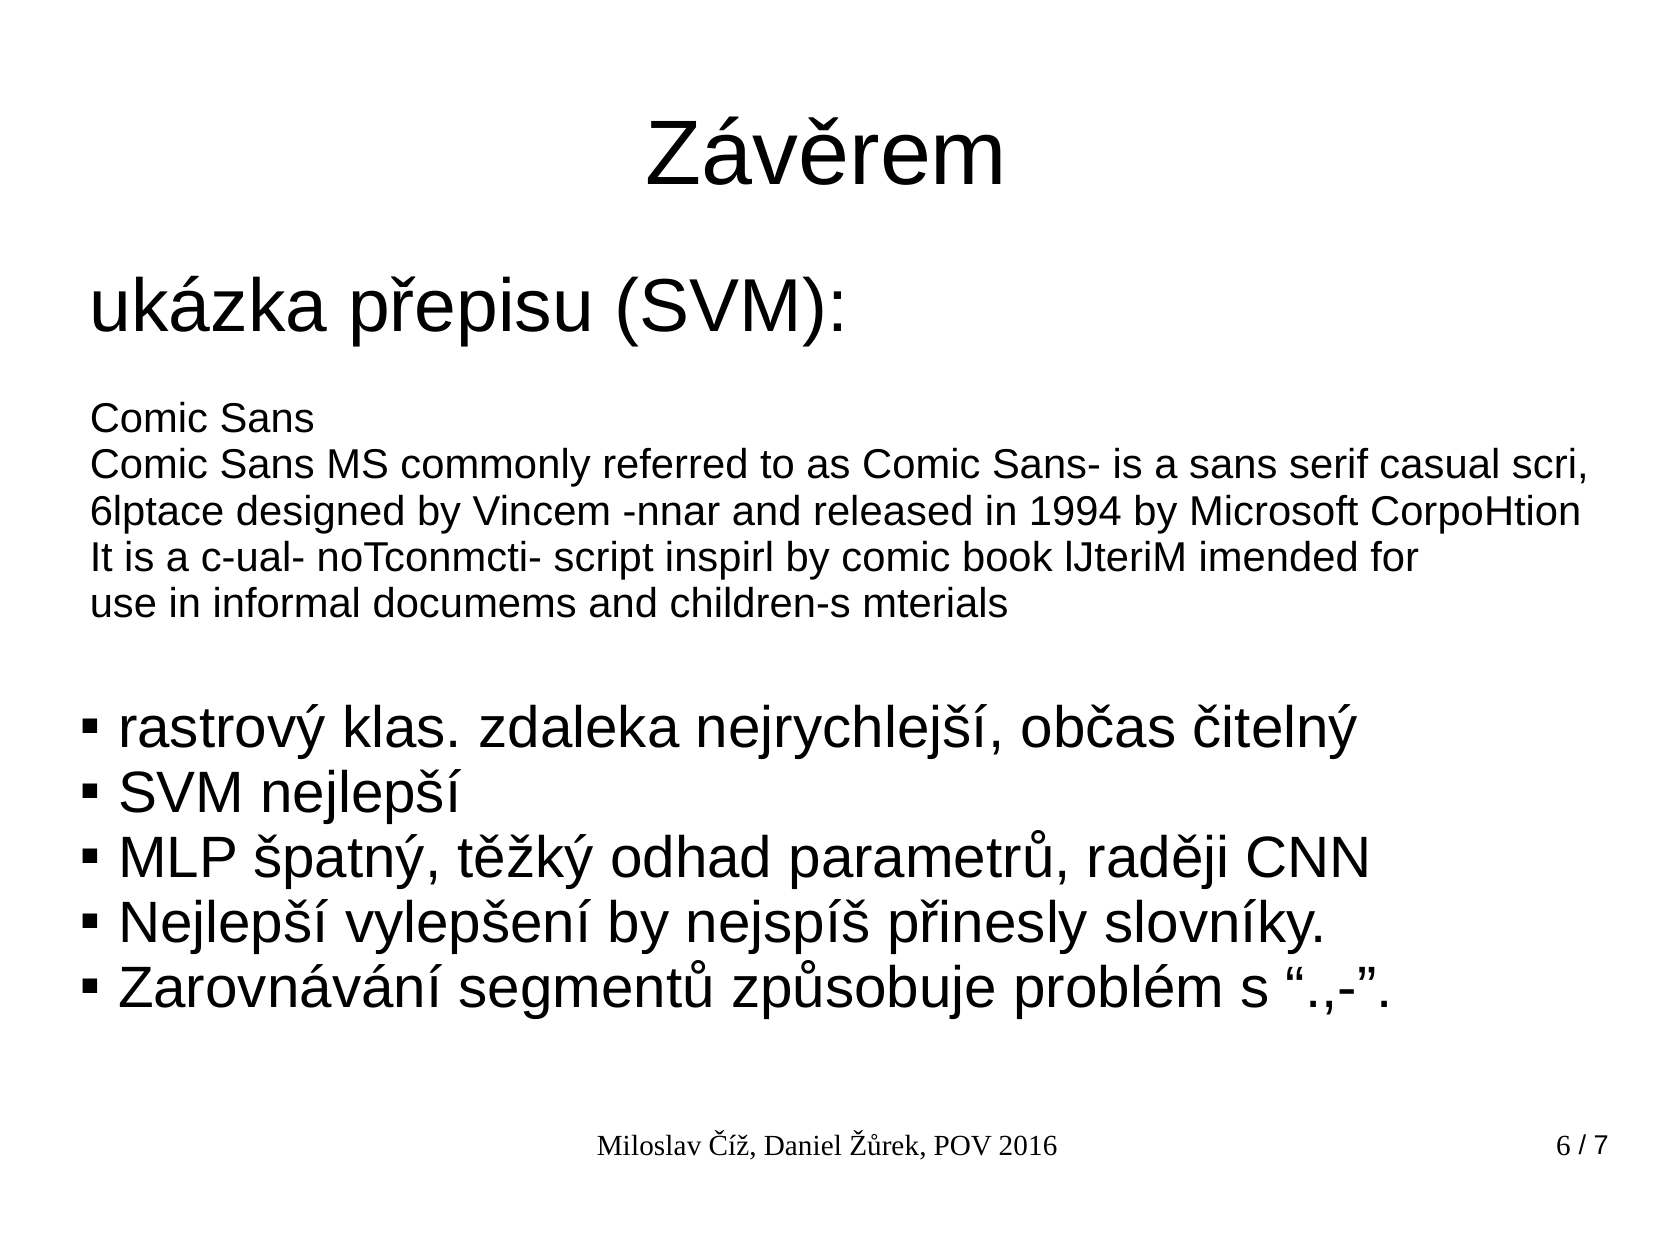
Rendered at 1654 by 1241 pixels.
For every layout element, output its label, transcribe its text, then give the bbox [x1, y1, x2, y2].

text_box / 7 [1578, 1129, 1654, 1241]
title Závěrem [82, 49, 1571, 256]
text_box rastrový klas. zdaleka nejrychlejší, občas čitelný SVM nejlepší MLP špatný, těžký odhad parametrů, raději CNN Nejlepší vylepšení by nejspíš přinesly slovníky. Zarovnávání segmentů způsobuje problém s “.,-”. [82, 635, 1571, 1021]
text_box ukázka přepisu (SVM): Comic Sans Comic Sans MS commonly referred to as Comic Sans- is a sans serif casual scri, 6lptace designed by Vincem -nnar and released in 1994 by Microsoft CorpoHtion It is a c-ual- noTconmcti- script inspirl by comic book lJteriM imended for use in informal documems and children-s mterials [75, 256, 1606, 635]
